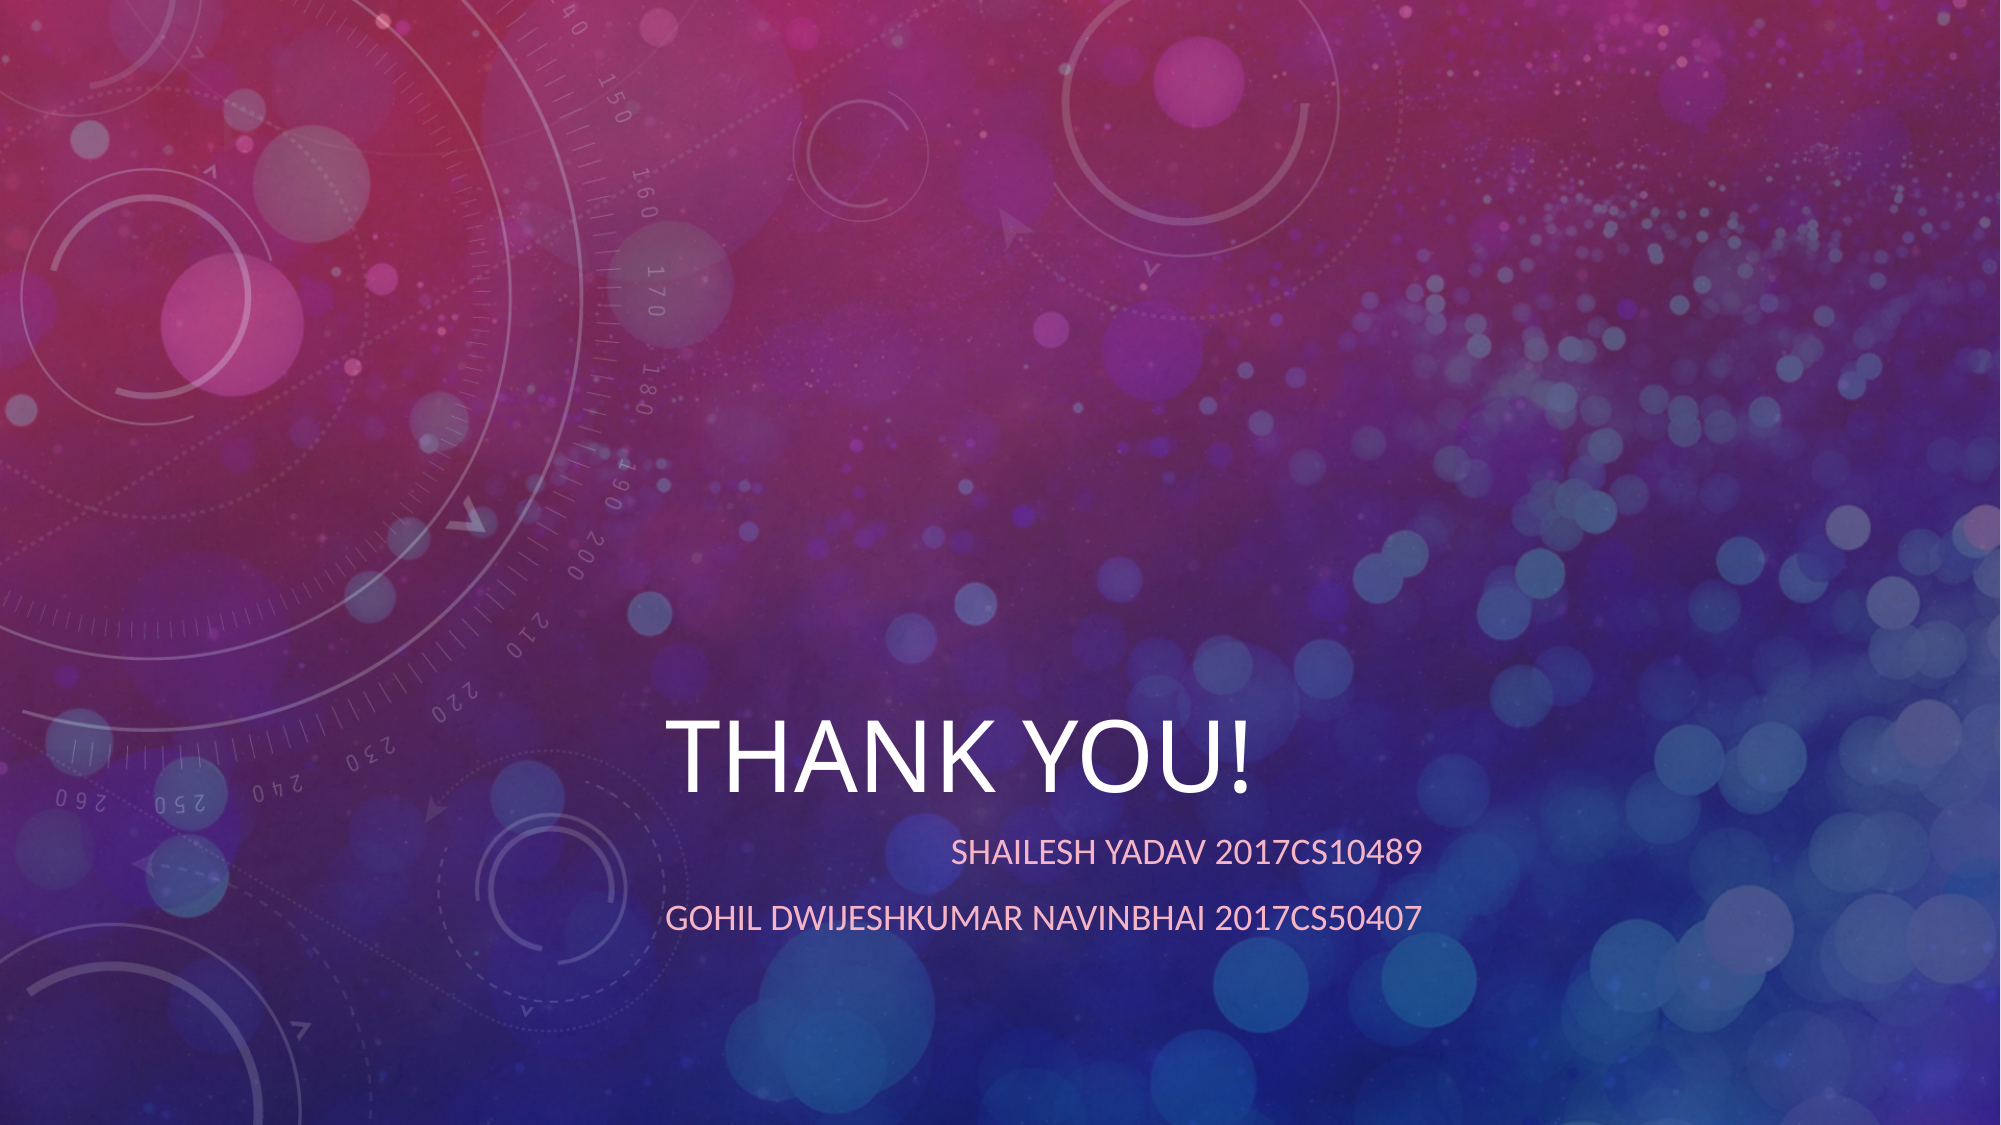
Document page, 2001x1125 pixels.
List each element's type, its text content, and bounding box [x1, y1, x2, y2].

title Thank You! [650, 422, 1831, 819]
picture [0, 0, 2000, 1125]
subtitle Shailesh yadav 2017CS10489 Gohil Dwijeshkumar Navinbhai 2017cs50407 [650, 819, 1831, 1051]
